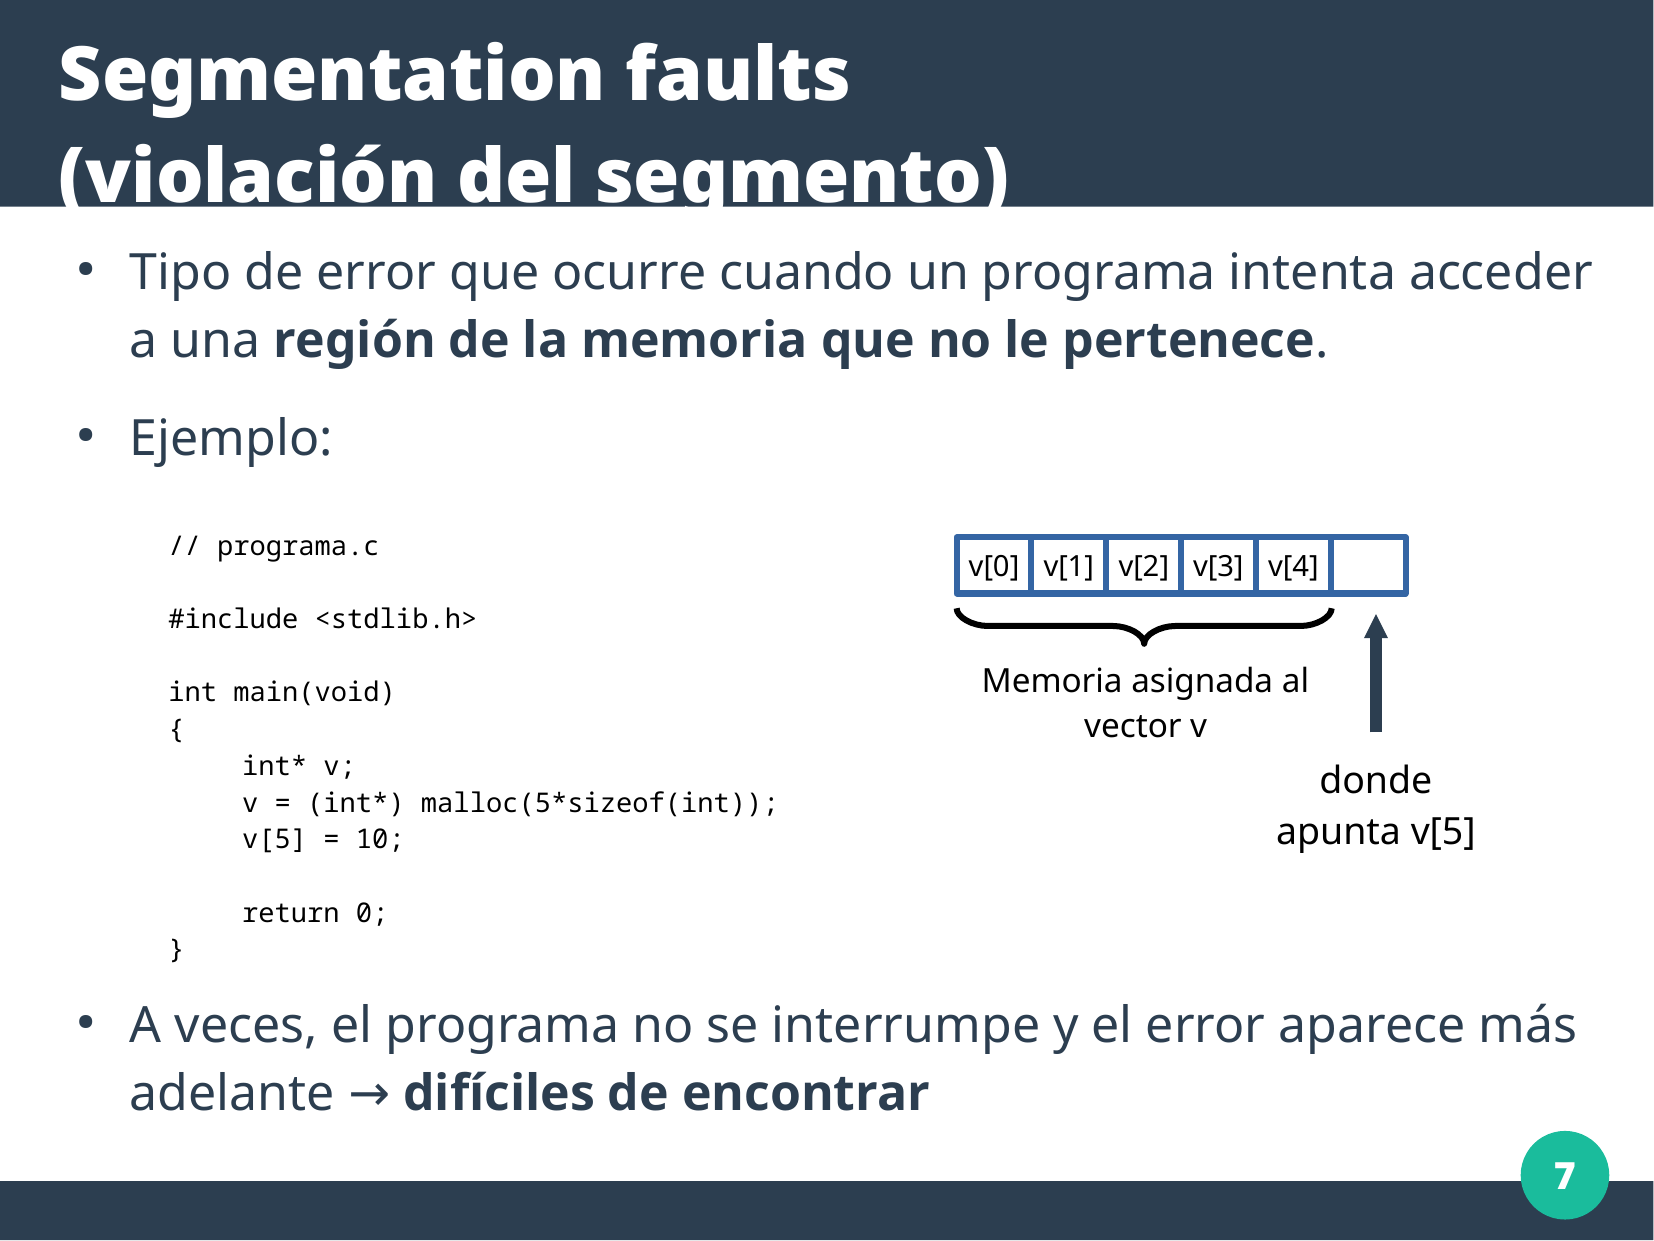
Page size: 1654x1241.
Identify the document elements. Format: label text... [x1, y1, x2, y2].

text_box v[3] [1181, 537, 1255, 594]
title Segmentation faults (violación del segmento) [59, 19, 1595, 178]
list Tipo de error que ocurre cuando un programa intenta acceder a una región de la memoria que no le pertenece. Ejemplo: A veces, el programa no se interrumpe y el error aparece más adelante → difíciles de encontrar [59, 236, 1595, 1205]
text_box // programa.c #include <stdlib.h> int main(void) { int* v; v = (int*) malloc(5*sizeof(int)); v[5] = 10; return 0; } [153, 518, 845, 939]
text_box v[0] [956, 537, 1031, 594]
text_box Memoria asignada al vector v [950, 649, 1341, 756]
text_box v[4] [1255, 537, 1328, 594]
text_box donde apunta v[5] [1240, 746, 1512, 892]
text_box v[2] [1106, 537, 1181, 594]
text_box v[1] [1031, 537, 1106, 594]
